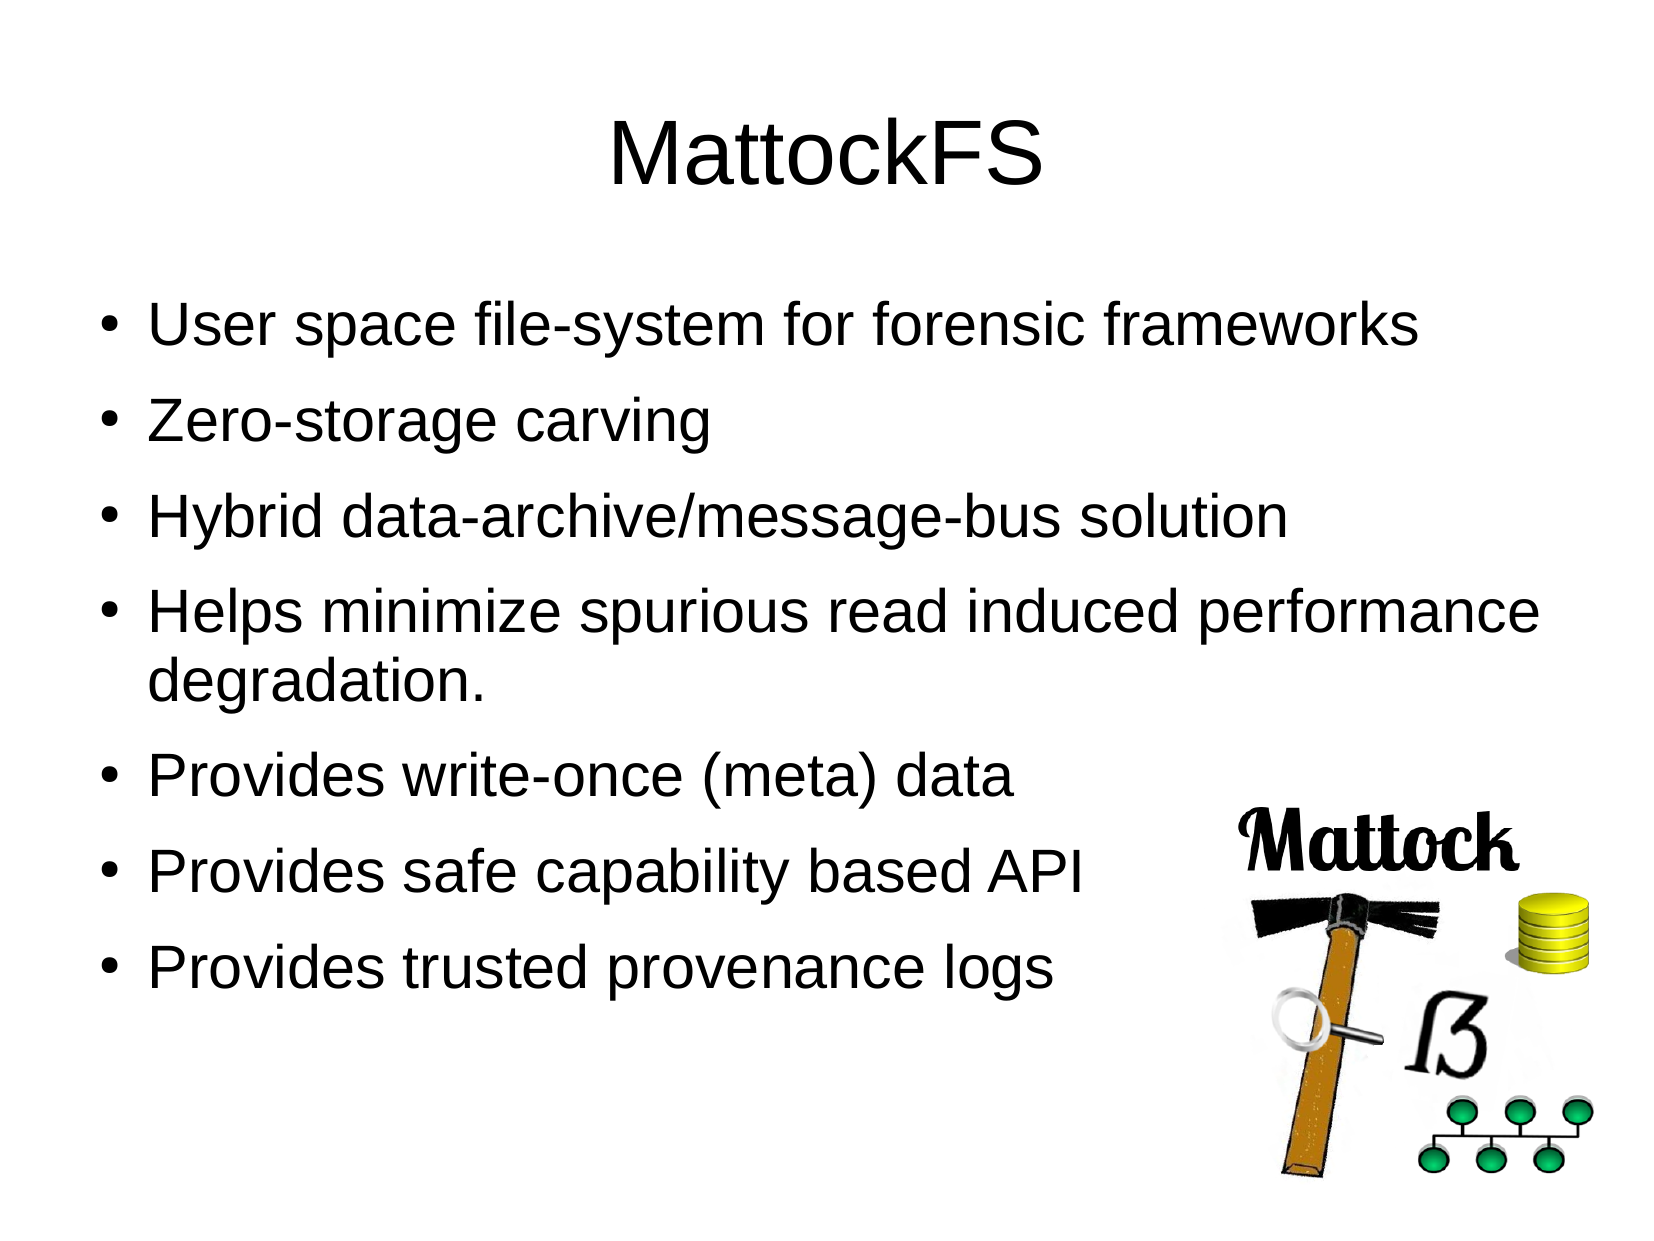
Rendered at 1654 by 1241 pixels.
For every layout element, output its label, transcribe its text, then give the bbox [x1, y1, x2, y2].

picture [1200, 785, 1610, 1186]
title MattockFS [82, 49, 1571, 257]
list User space file-system for forensic frameworks Zero-storage carving Hybrid data-archive/message-bus solution Helps minimize spurious read induced performance degradation. Provides write-once (meta) data Provides safe capability based API Provides trusted provenance logs [82, 290, 1571, 1010]
